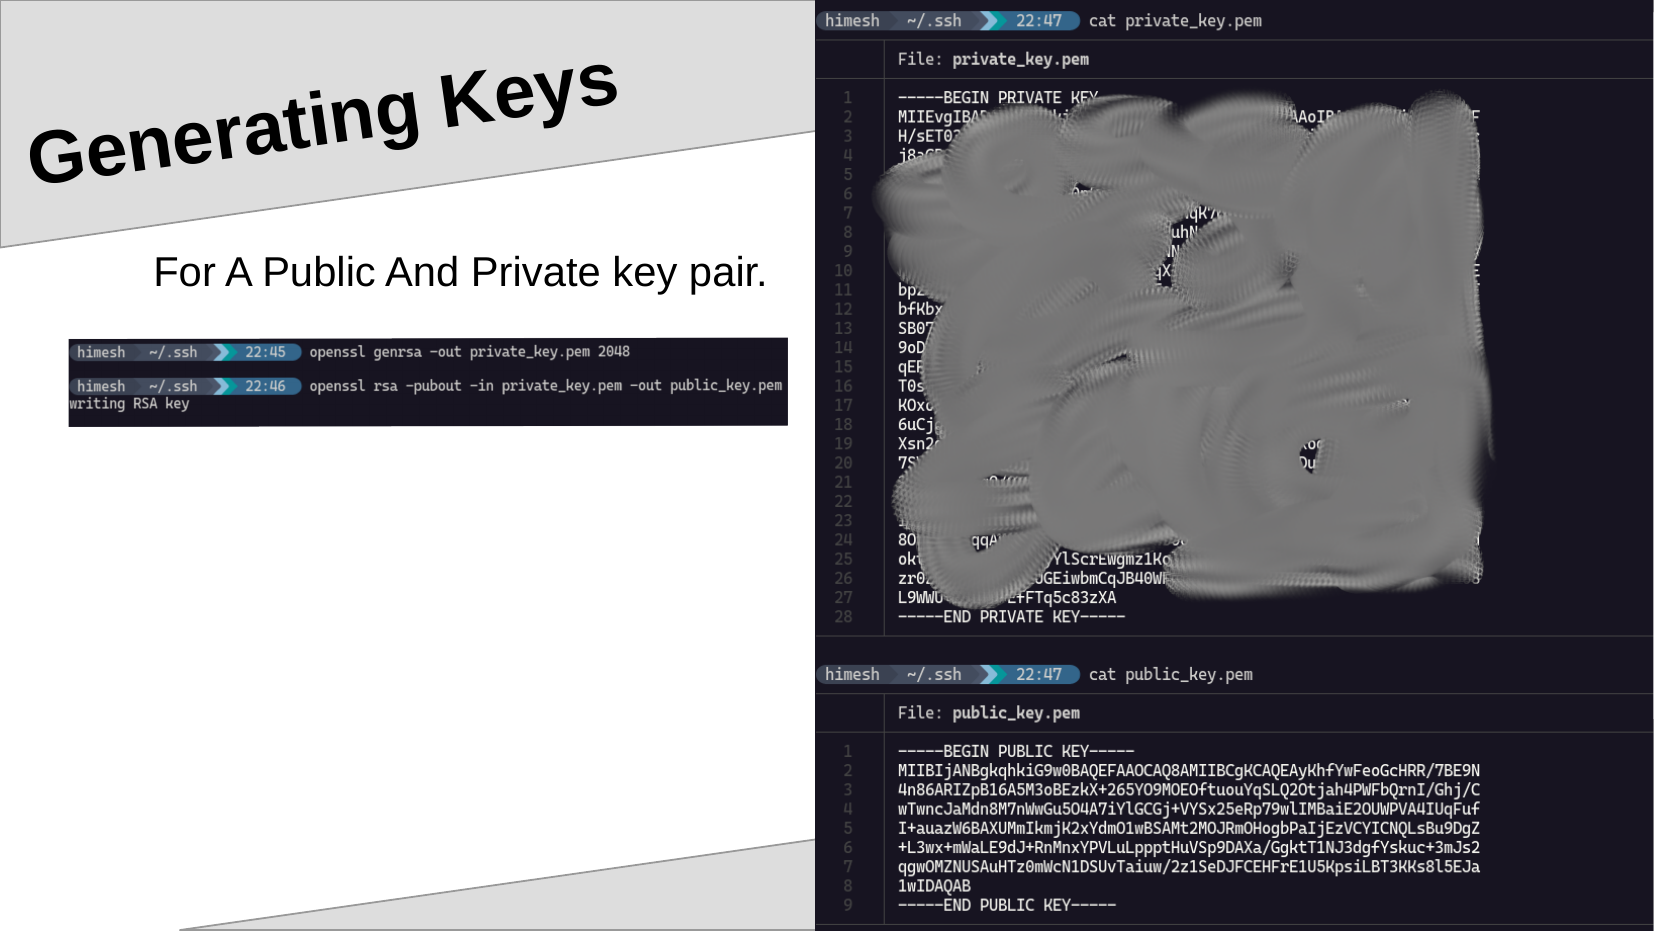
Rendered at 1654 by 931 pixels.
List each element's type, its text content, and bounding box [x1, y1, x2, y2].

picture [68, 337, 788, 427]
list For A Public And Private key pair. [82, 248, 815, 789]
picture [815, 0, 1654, 931]
title Generating Keys [16, 0, 815, 239]
